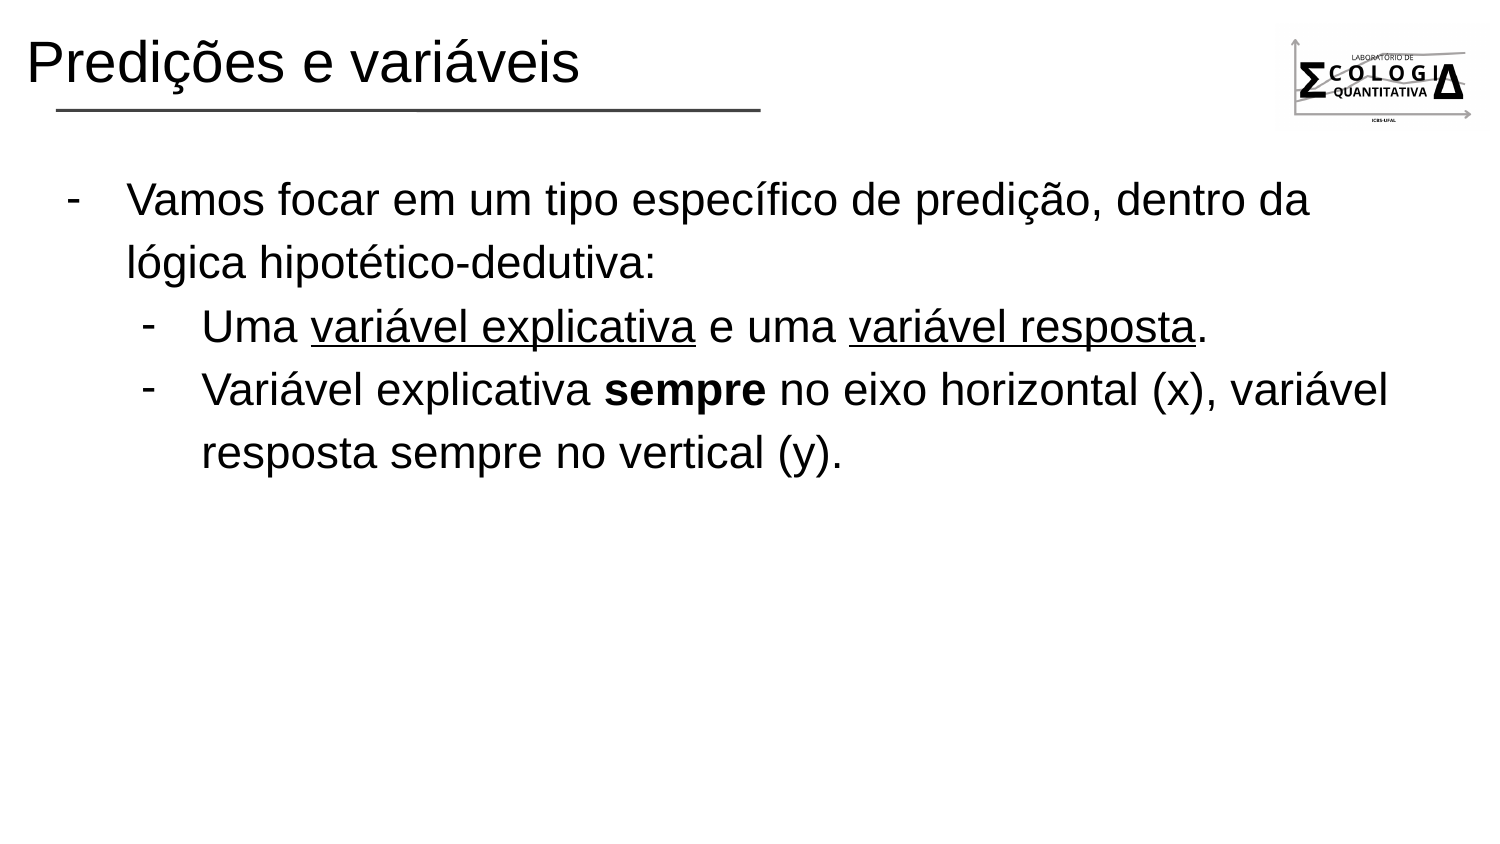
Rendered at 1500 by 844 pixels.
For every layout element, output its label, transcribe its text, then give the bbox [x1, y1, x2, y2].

picture [1275, 23, 1490, 131]
text_box Predições e variáveis [11, 9, 1210, 117]
text_box Vamos focar em um tipo específico de predição, dentro da lógica hipotético-dedutiva: Uma variável explicativa e uma variável resposta. Variável explicativa sempre no eixo horizontal (x), variável resposta sempre no vertical (y). [36, 146, 1427, 729]
